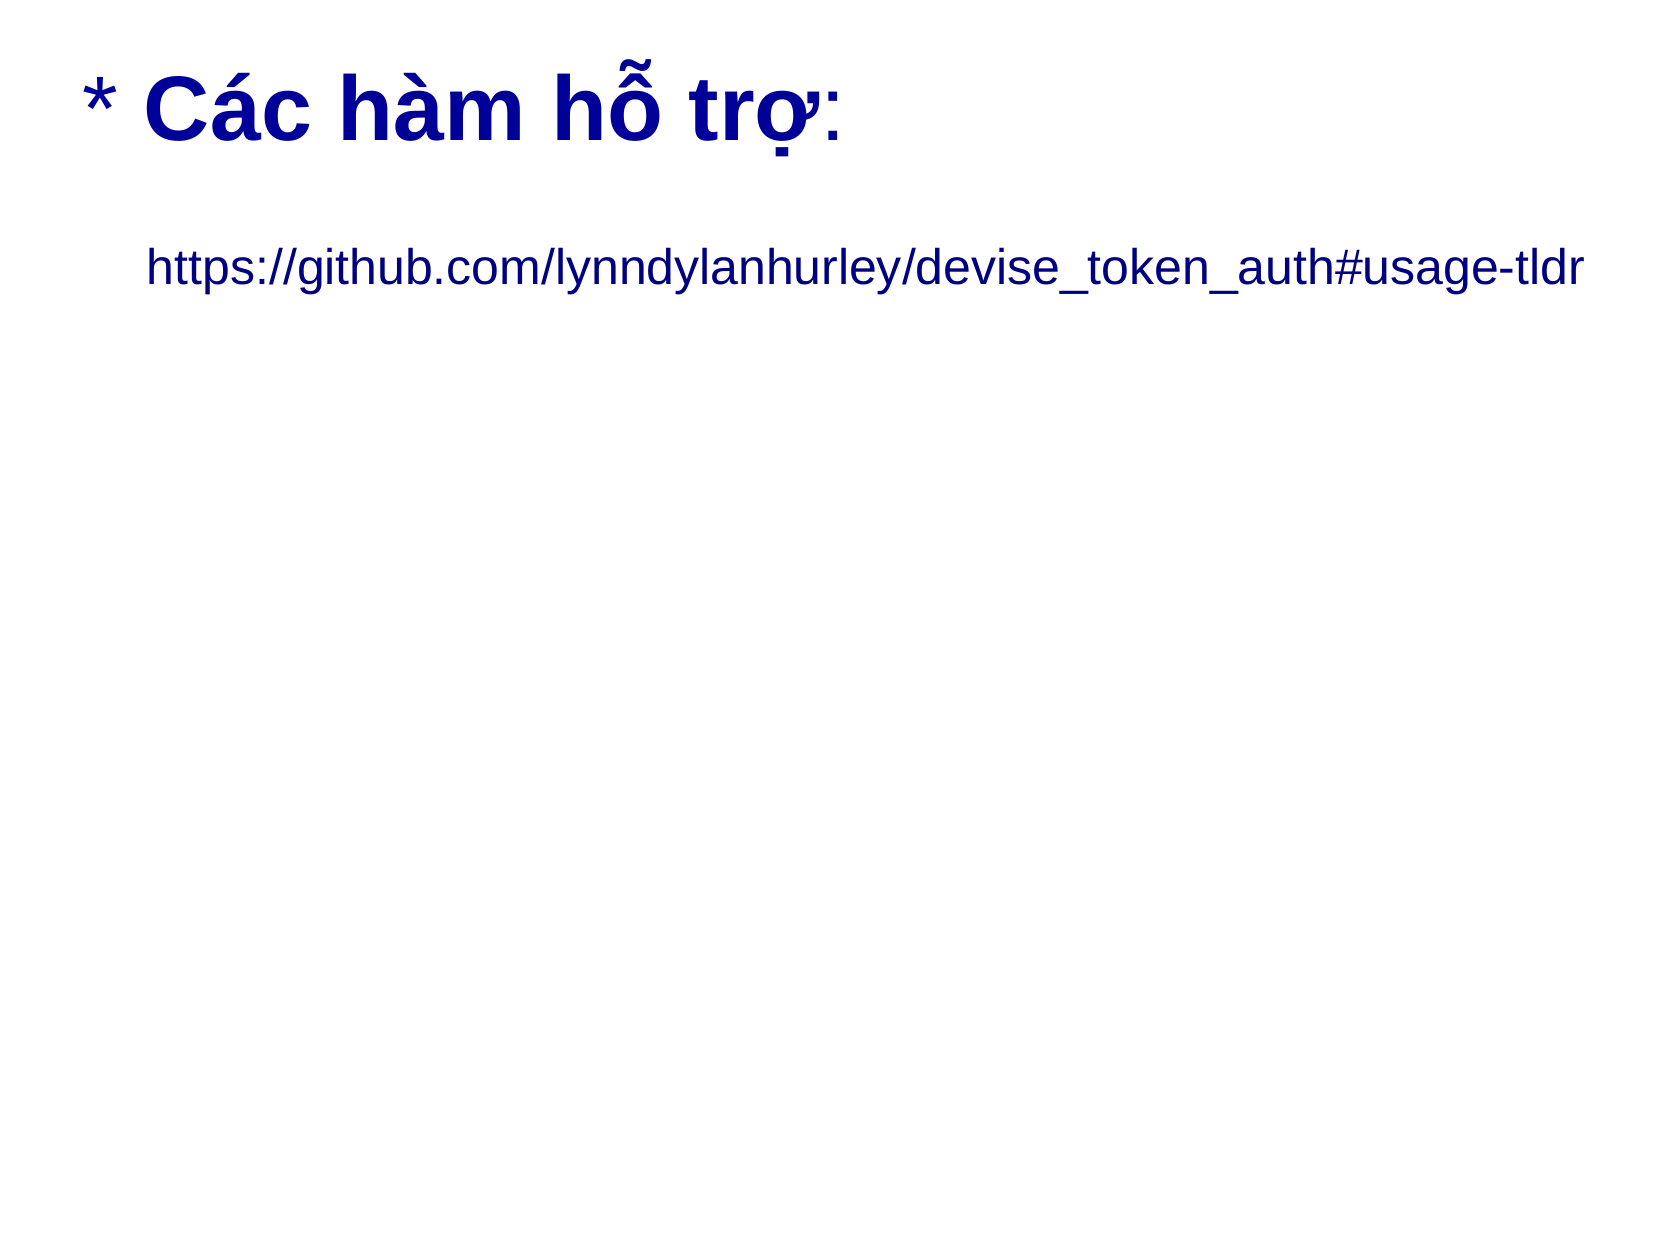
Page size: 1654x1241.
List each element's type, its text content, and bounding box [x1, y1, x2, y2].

title * Các hàm hỗ trợ: [82, 49, 1571, 271]
title https://github.com/lynndylanhurley/devise_token_auth#usage-tldr [146, 184, 1636, 406]
